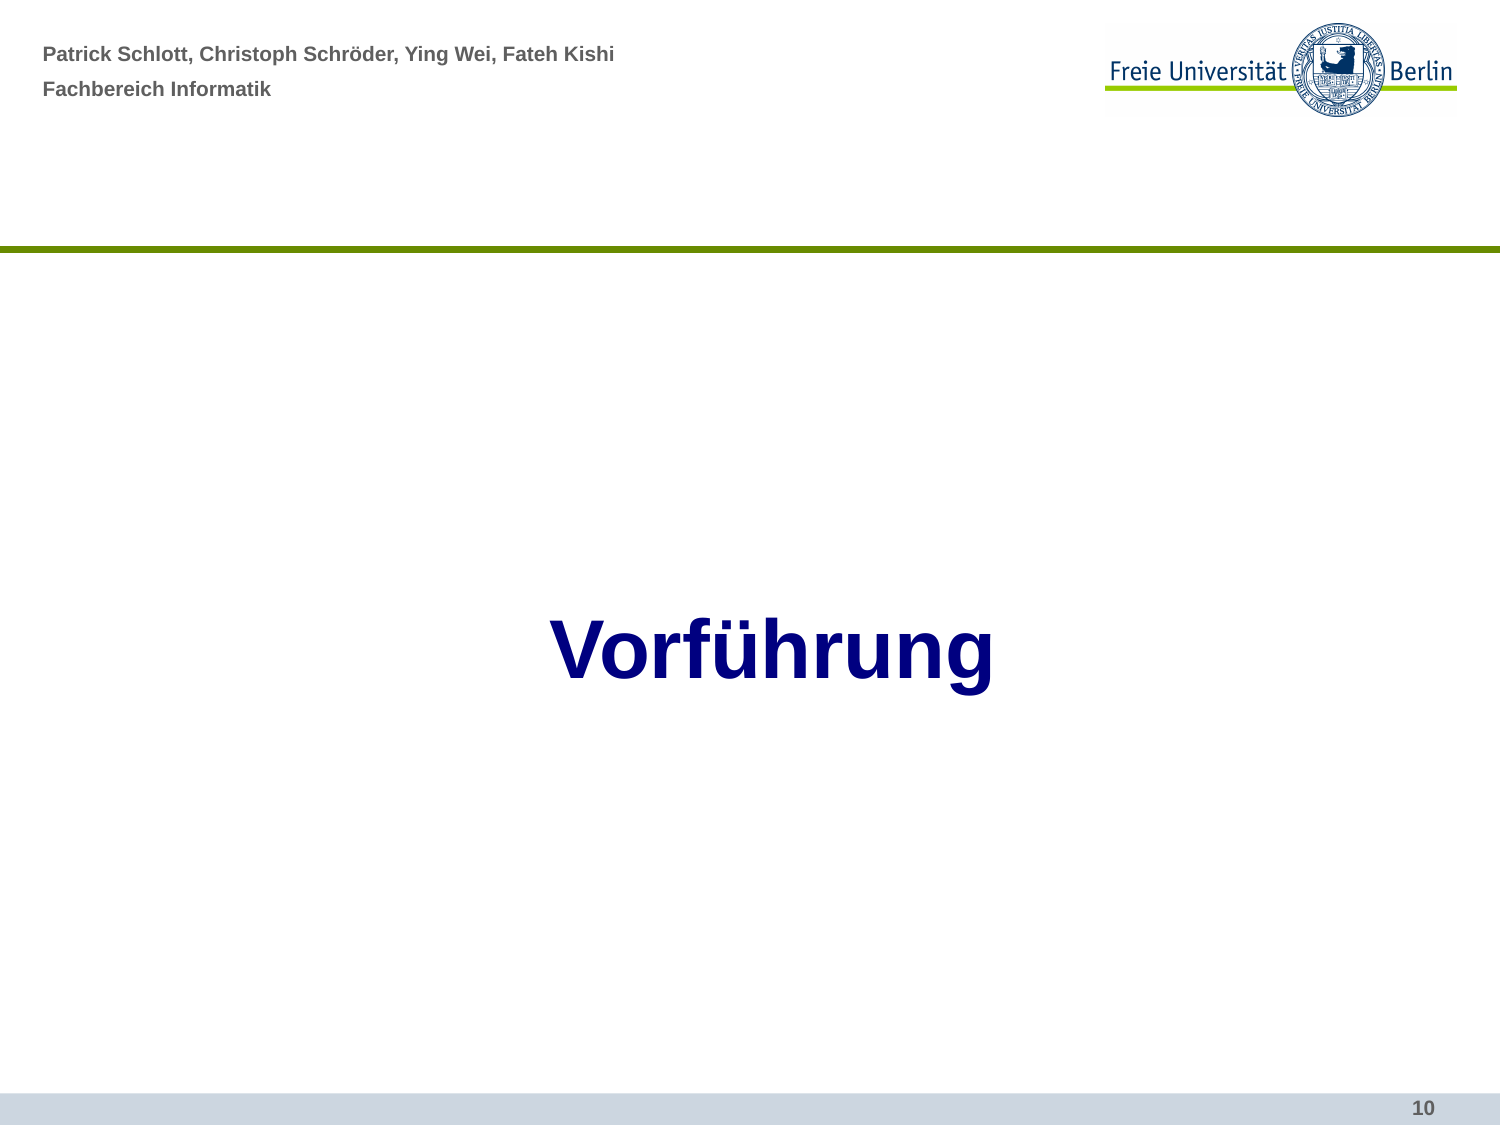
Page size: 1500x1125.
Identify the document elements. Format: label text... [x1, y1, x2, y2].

picture [1105, 23, 1457, 117]
title Vorführung [88, 423, 1458, 886]
